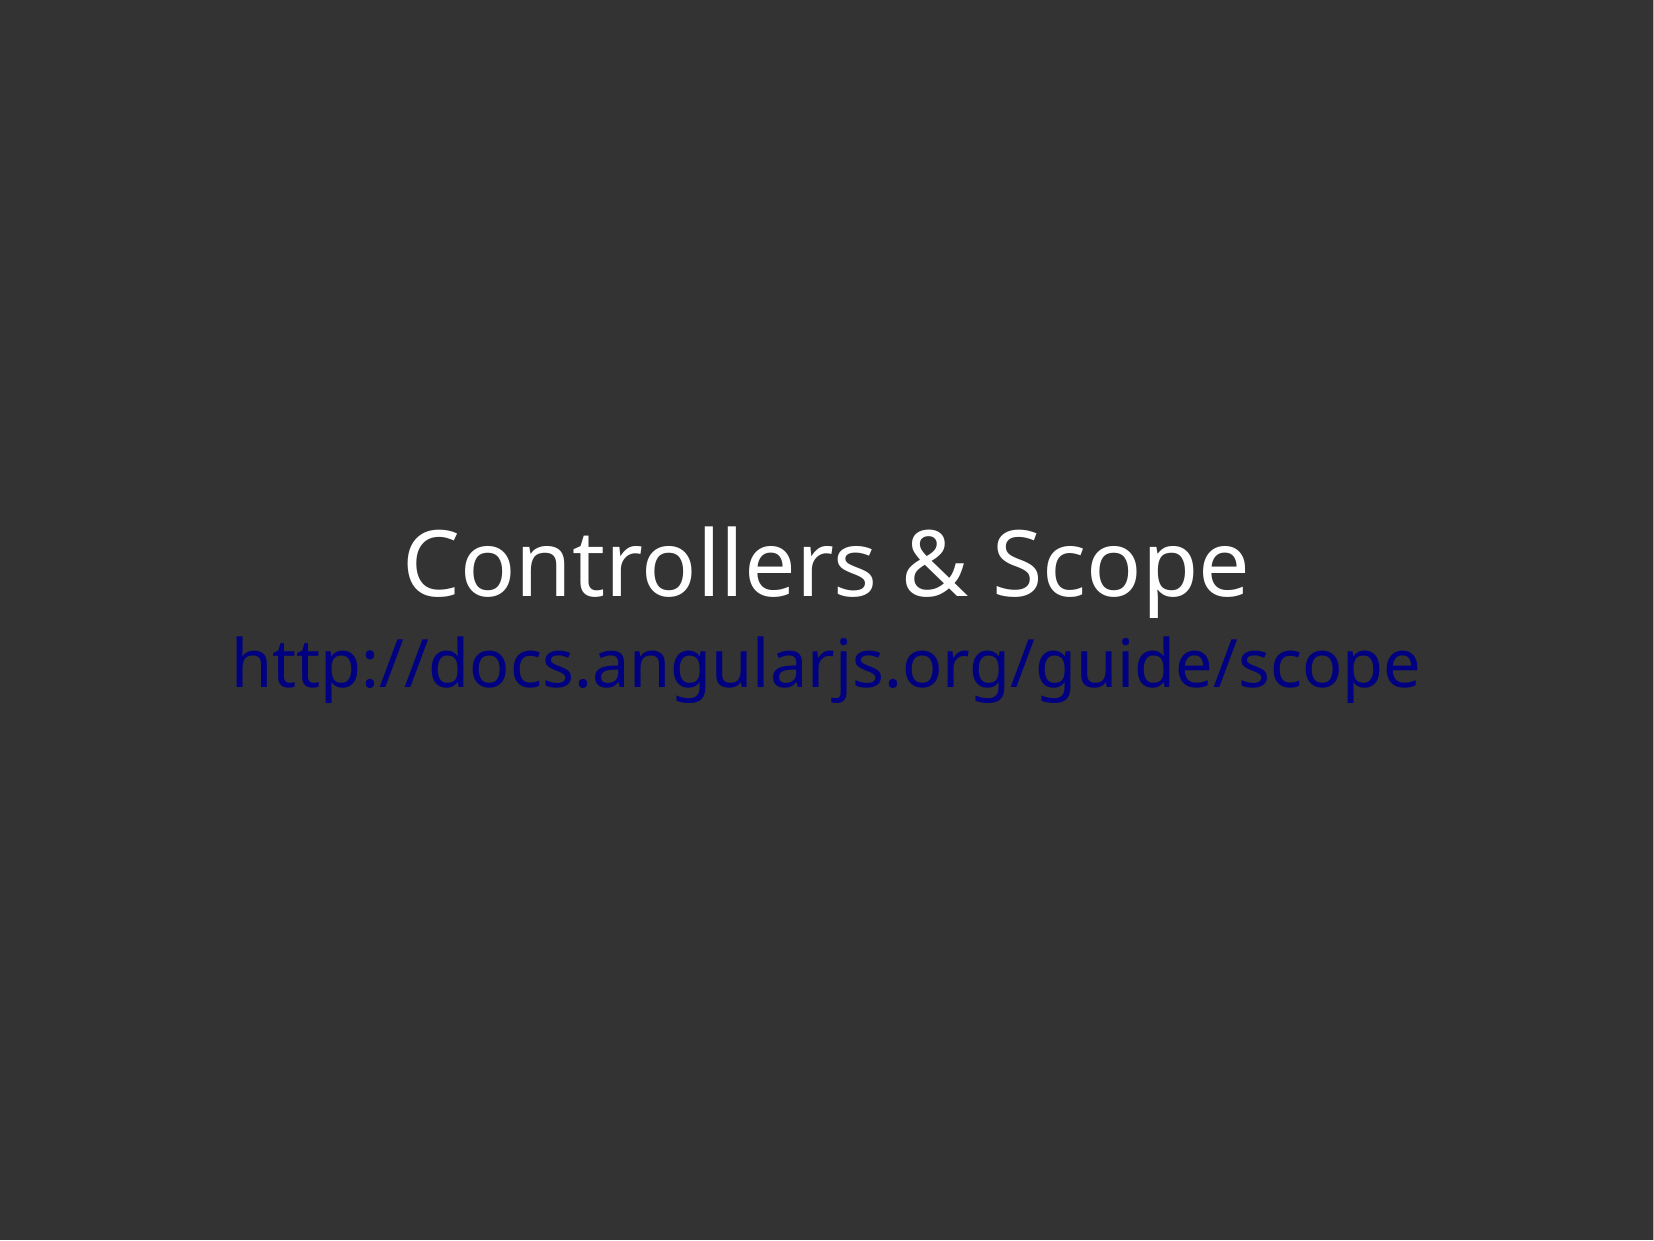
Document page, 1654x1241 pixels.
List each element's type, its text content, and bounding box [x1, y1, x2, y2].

title http://docs.angularjs.org/guide/scope [82, 557, 1571, 765]
title Controllers & Scope [82, 457, 1571, 557]
